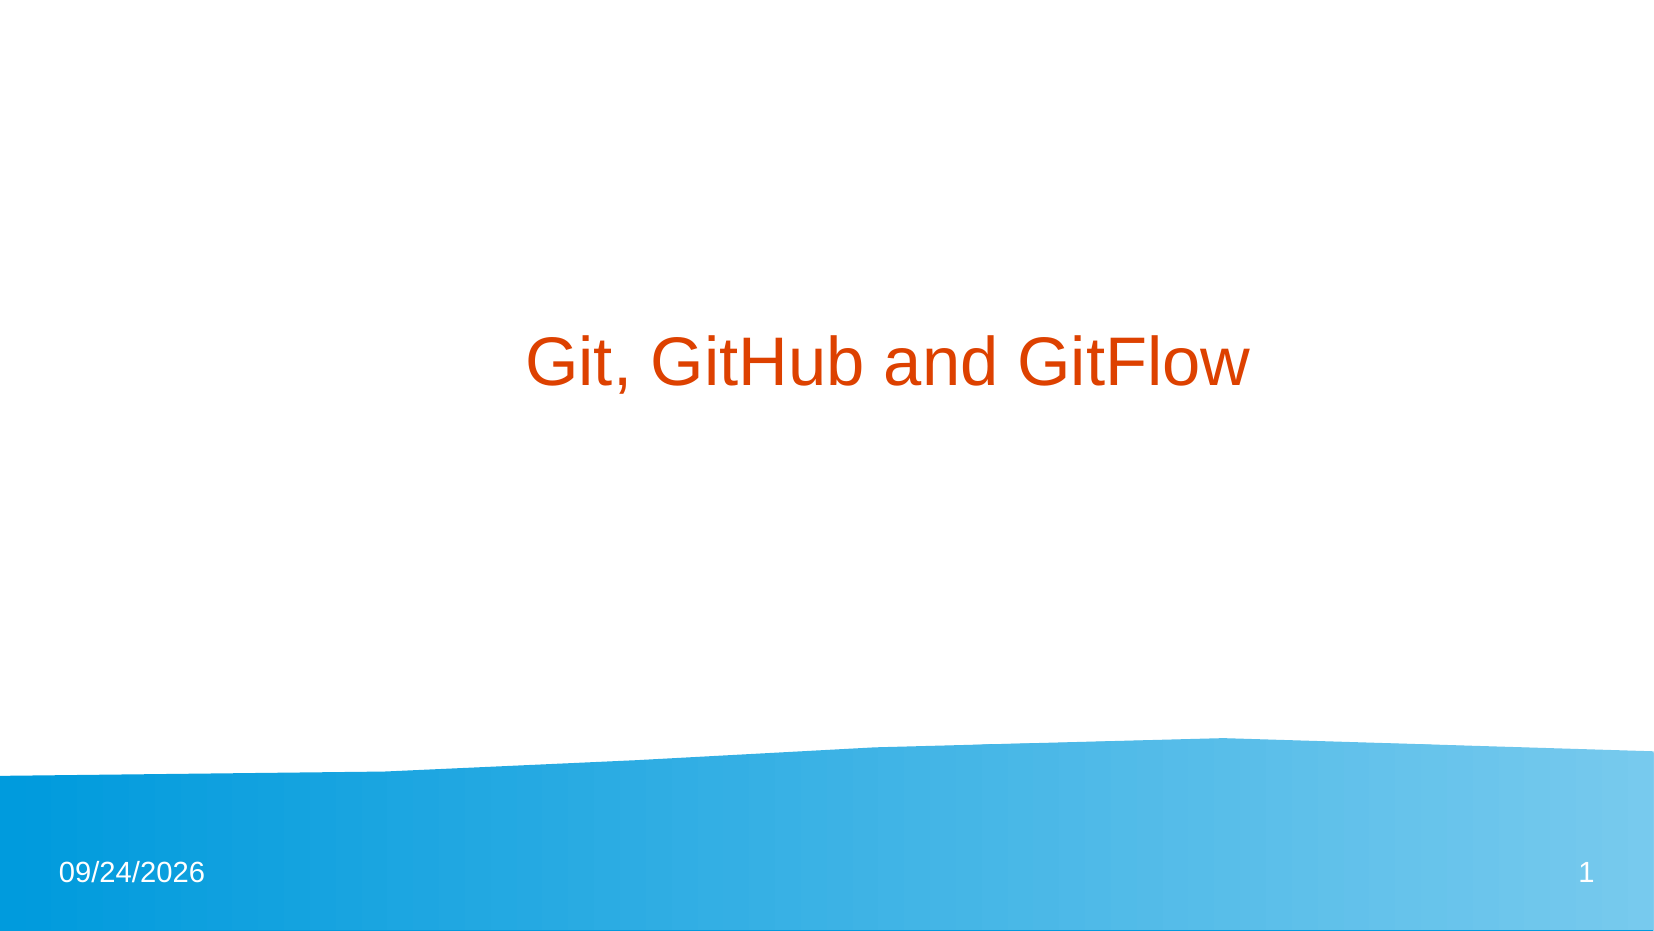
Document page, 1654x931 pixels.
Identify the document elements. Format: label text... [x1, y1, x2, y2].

title Git, GitHub and GitFlow [150, 272, 1627, 451]
